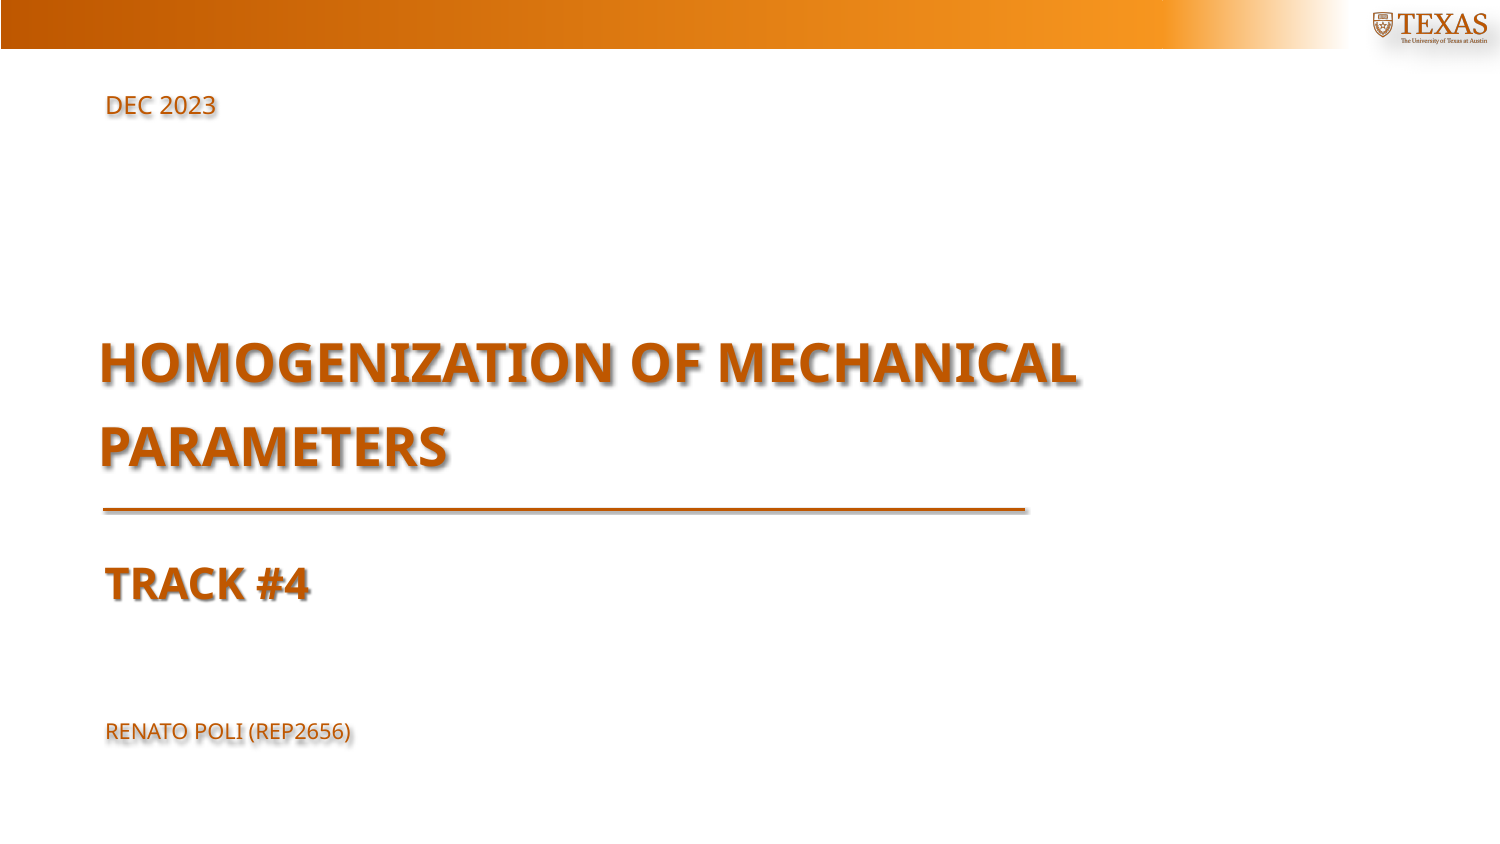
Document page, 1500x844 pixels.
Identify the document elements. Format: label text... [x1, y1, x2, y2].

text_box Homogenization of mechanical parameters [82, 196, 1377, 485]
text_box Dec 2023 [89, 74, 1375, 139]
text_box TRACK #4 [89, 545, 376, 684]
text_box Renato poli (rep2656) [89, 674, 1384, 750]
picture [1348, 0, 1500, 68]
